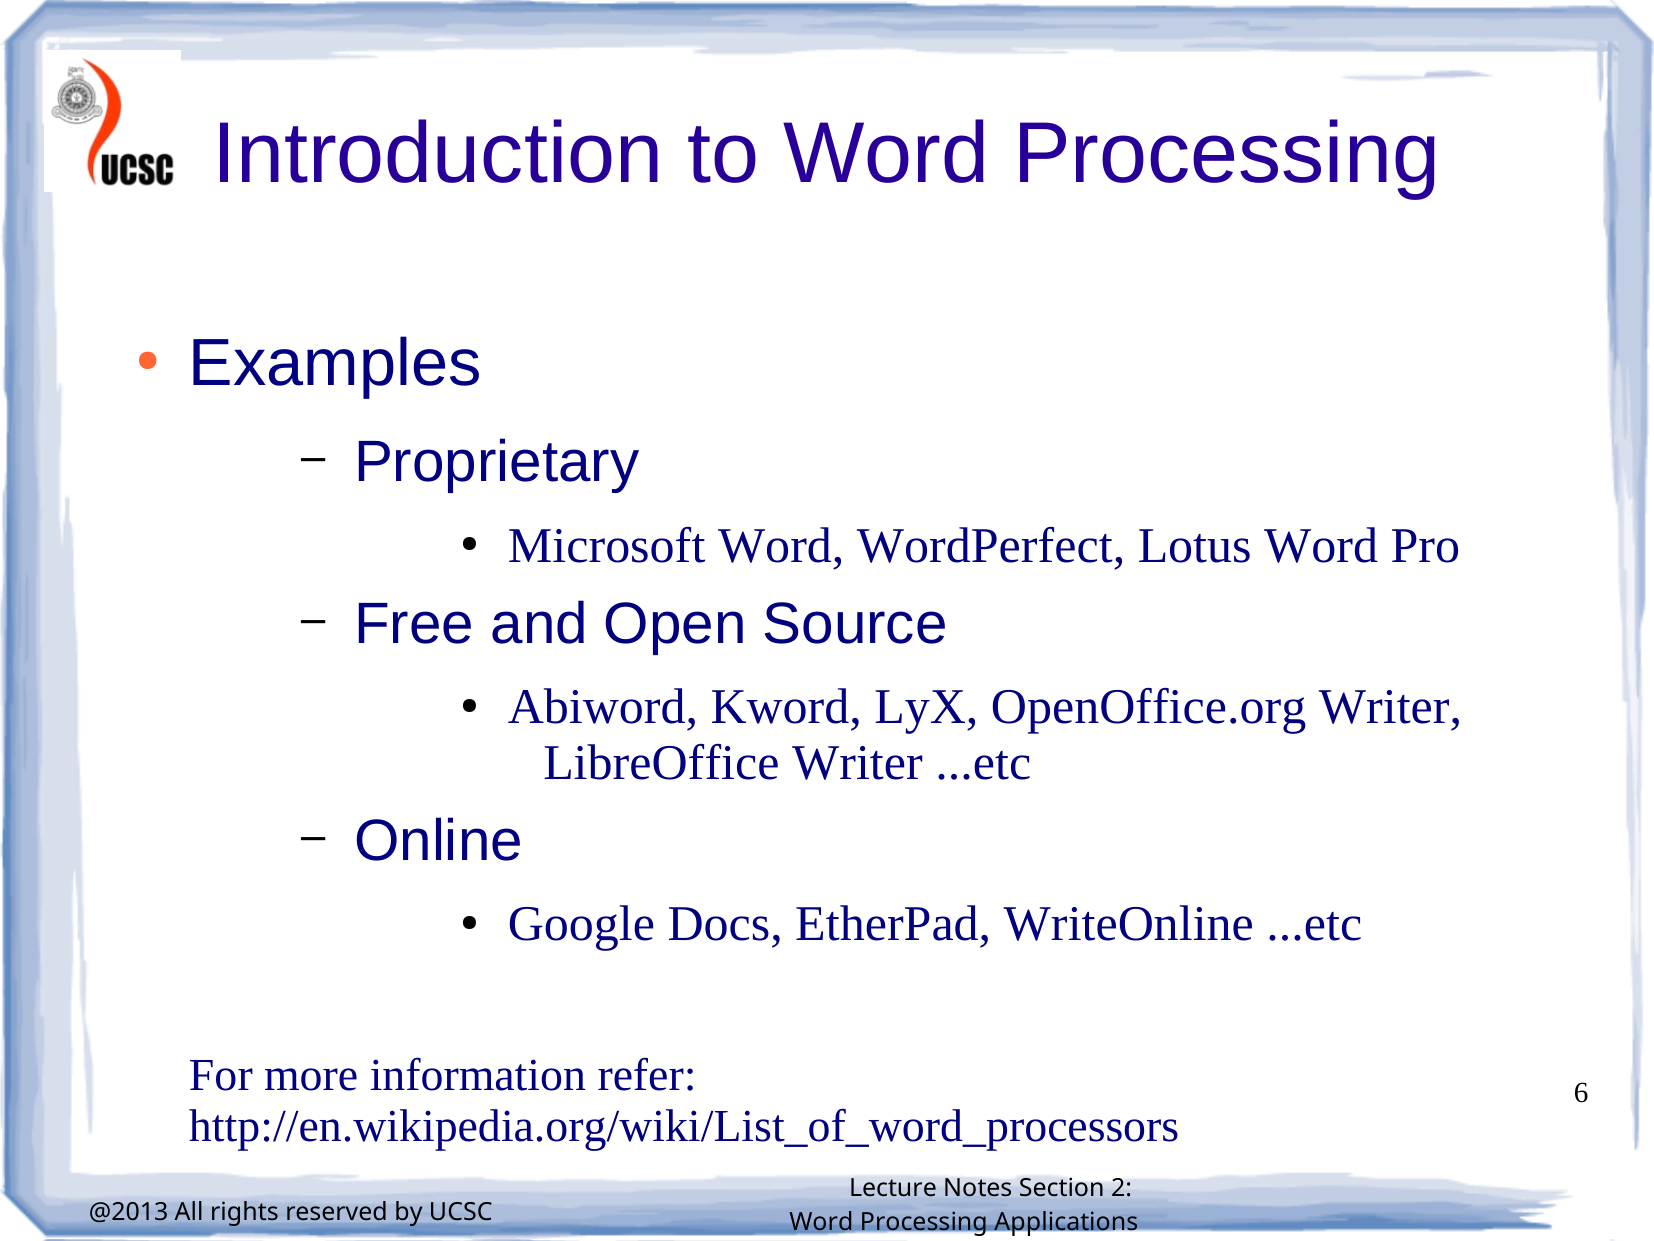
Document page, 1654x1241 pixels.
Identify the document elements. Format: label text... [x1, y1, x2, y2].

title Introduction to Word Processing [82, 49, 1571, 257]
list Examples Proprietary Microsoft Word, WordPerfect, Lotus Word Pro Free and Open Source Abiword, Kword, LyX, OpenOffice.org Writer, LibreOffice Writer ...etc Online Google Docs, EtherPad, WriteOnline ...etc For more information refer: http://en.wikipedia.org/wiki/List_of_word_processors [118, 324, 1571, 1156]
picture [0, 0, 1654, 1241]
